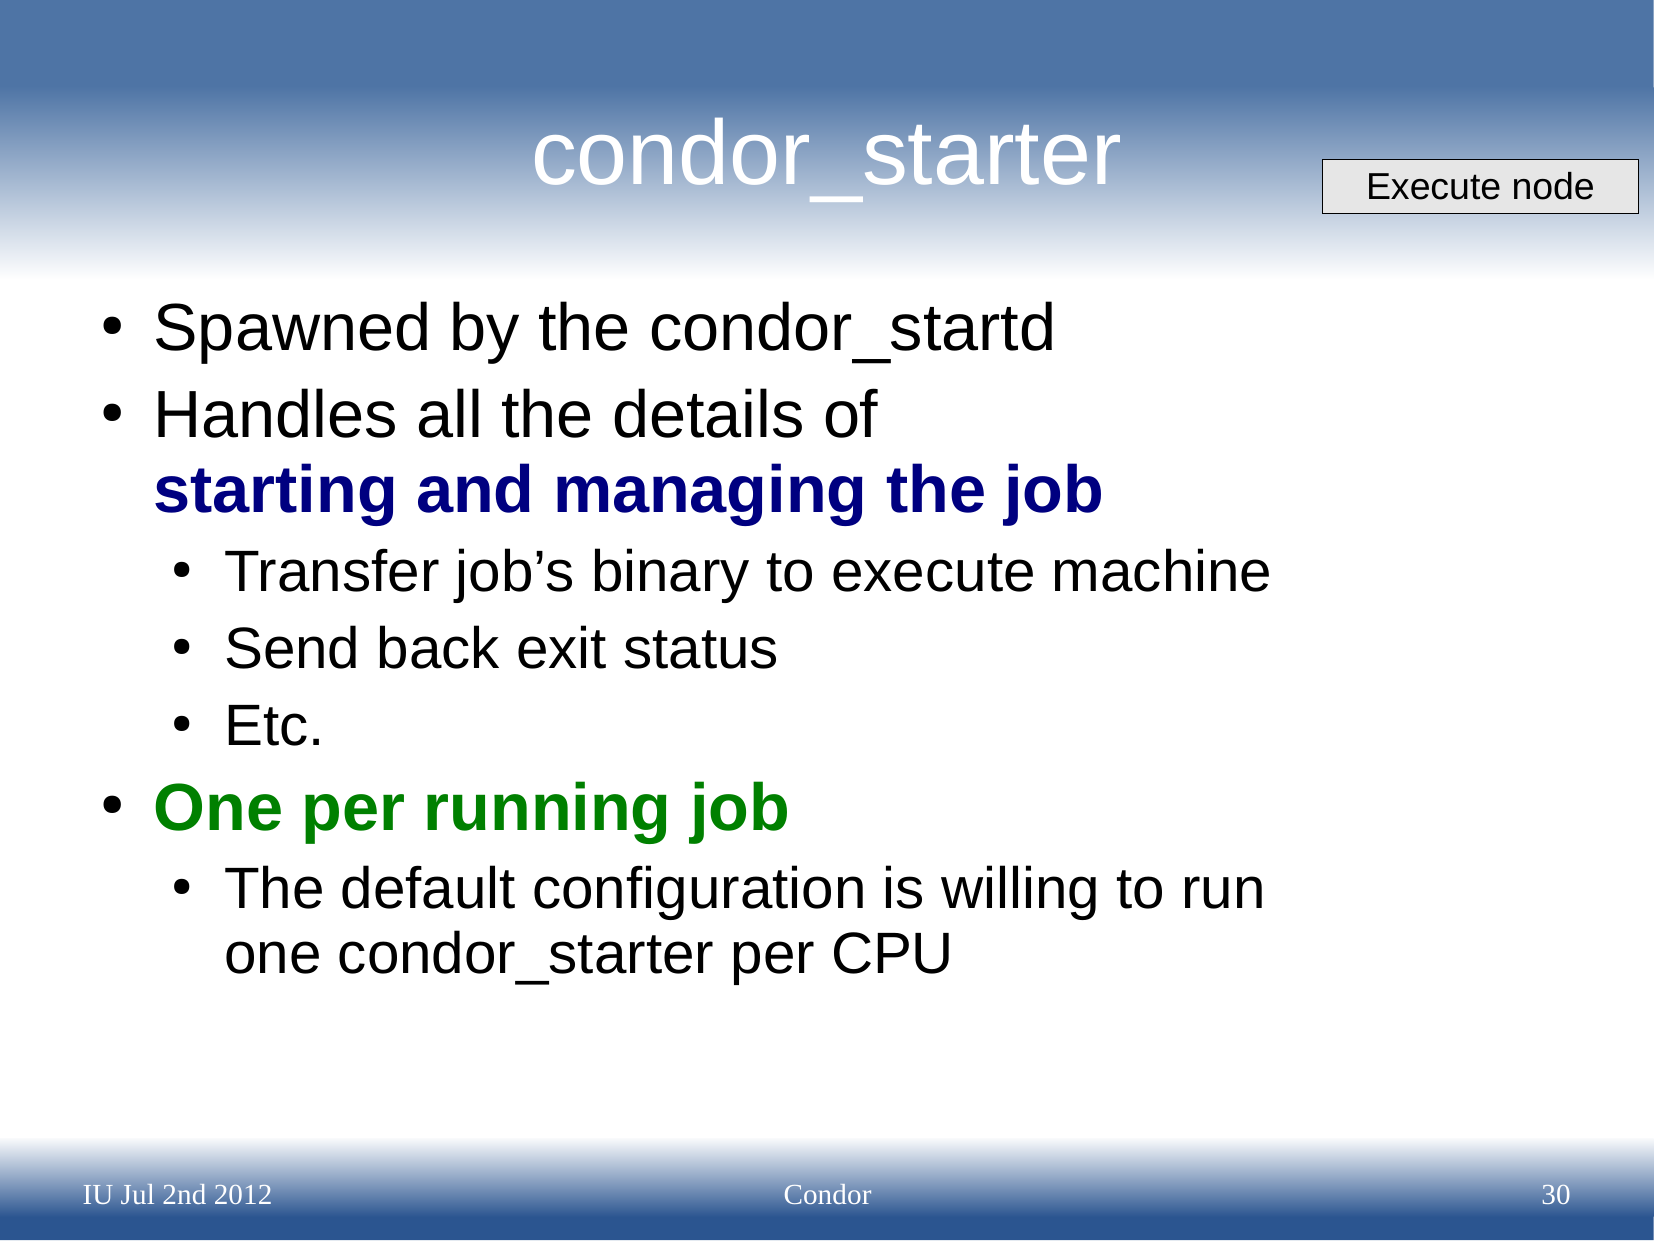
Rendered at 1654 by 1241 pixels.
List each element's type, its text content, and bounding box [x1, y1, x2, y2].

list Spawned by the condor_startd Handles all the details of starting and managing the job Transfer job’s binary to execute machine Send back exit status Etc. One per running job The default configuration is willing to run one condor_starter per CPU [82, 290, 1571, 1109]
title condor_starter [82, 56, 1571, 250]
text_box Execute node [1322, 159, 1639, 214]
